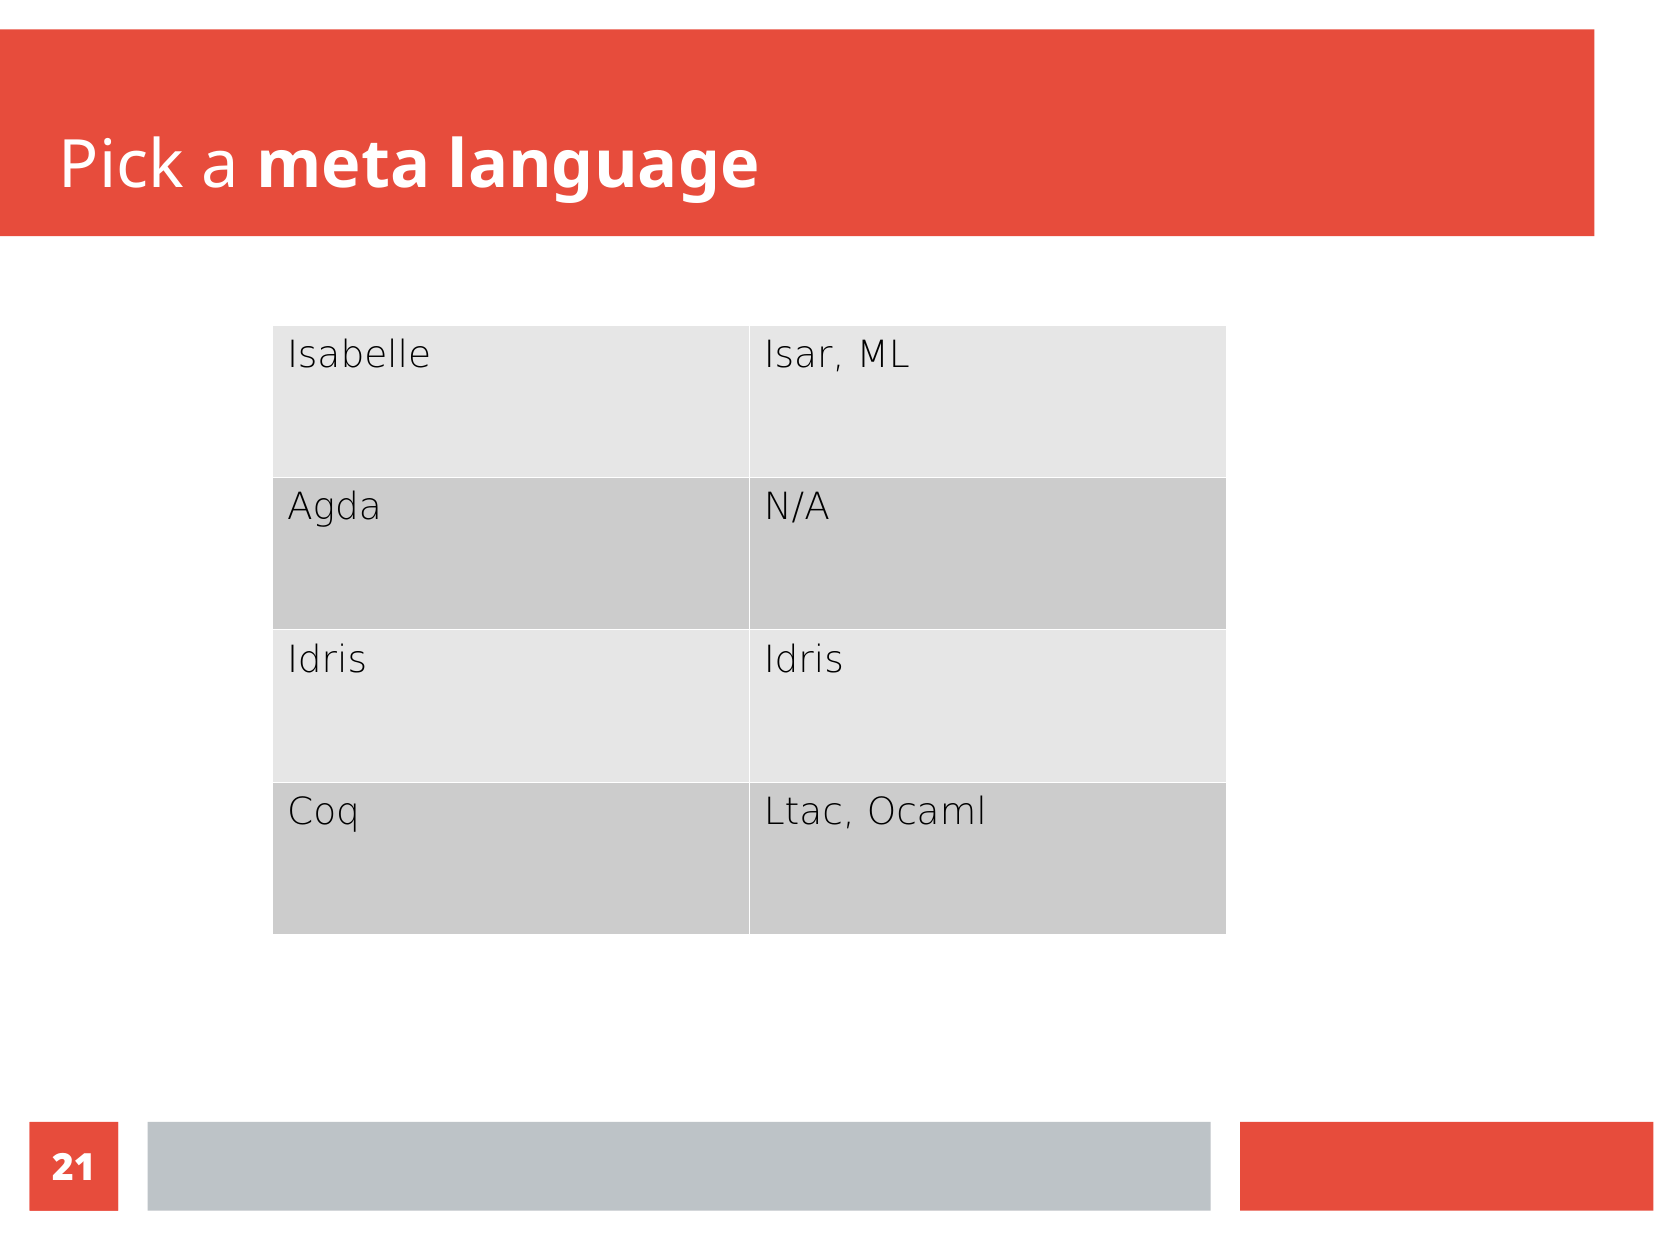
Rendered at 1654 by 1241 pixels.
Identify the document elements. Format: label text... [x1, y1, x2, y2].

table_header Isabelle [273, 326, 749, 477]
table_cell Idris [273, 630, 749, 782]
table_cell Idris [750, 630, 1226, 782]
table_cell Agda [273, 478, 749, 629]
title Pick a meta language [59, 59, 1595, 207]
table_cell N/A [750, 478, 1226, 629]
table_header Isar, ML [750, 326, 1226, 477]
table_cell Coq [273, 783, 749, 934]
table_cell Ltac, Ocaml [750, 783, 1226, 934]
